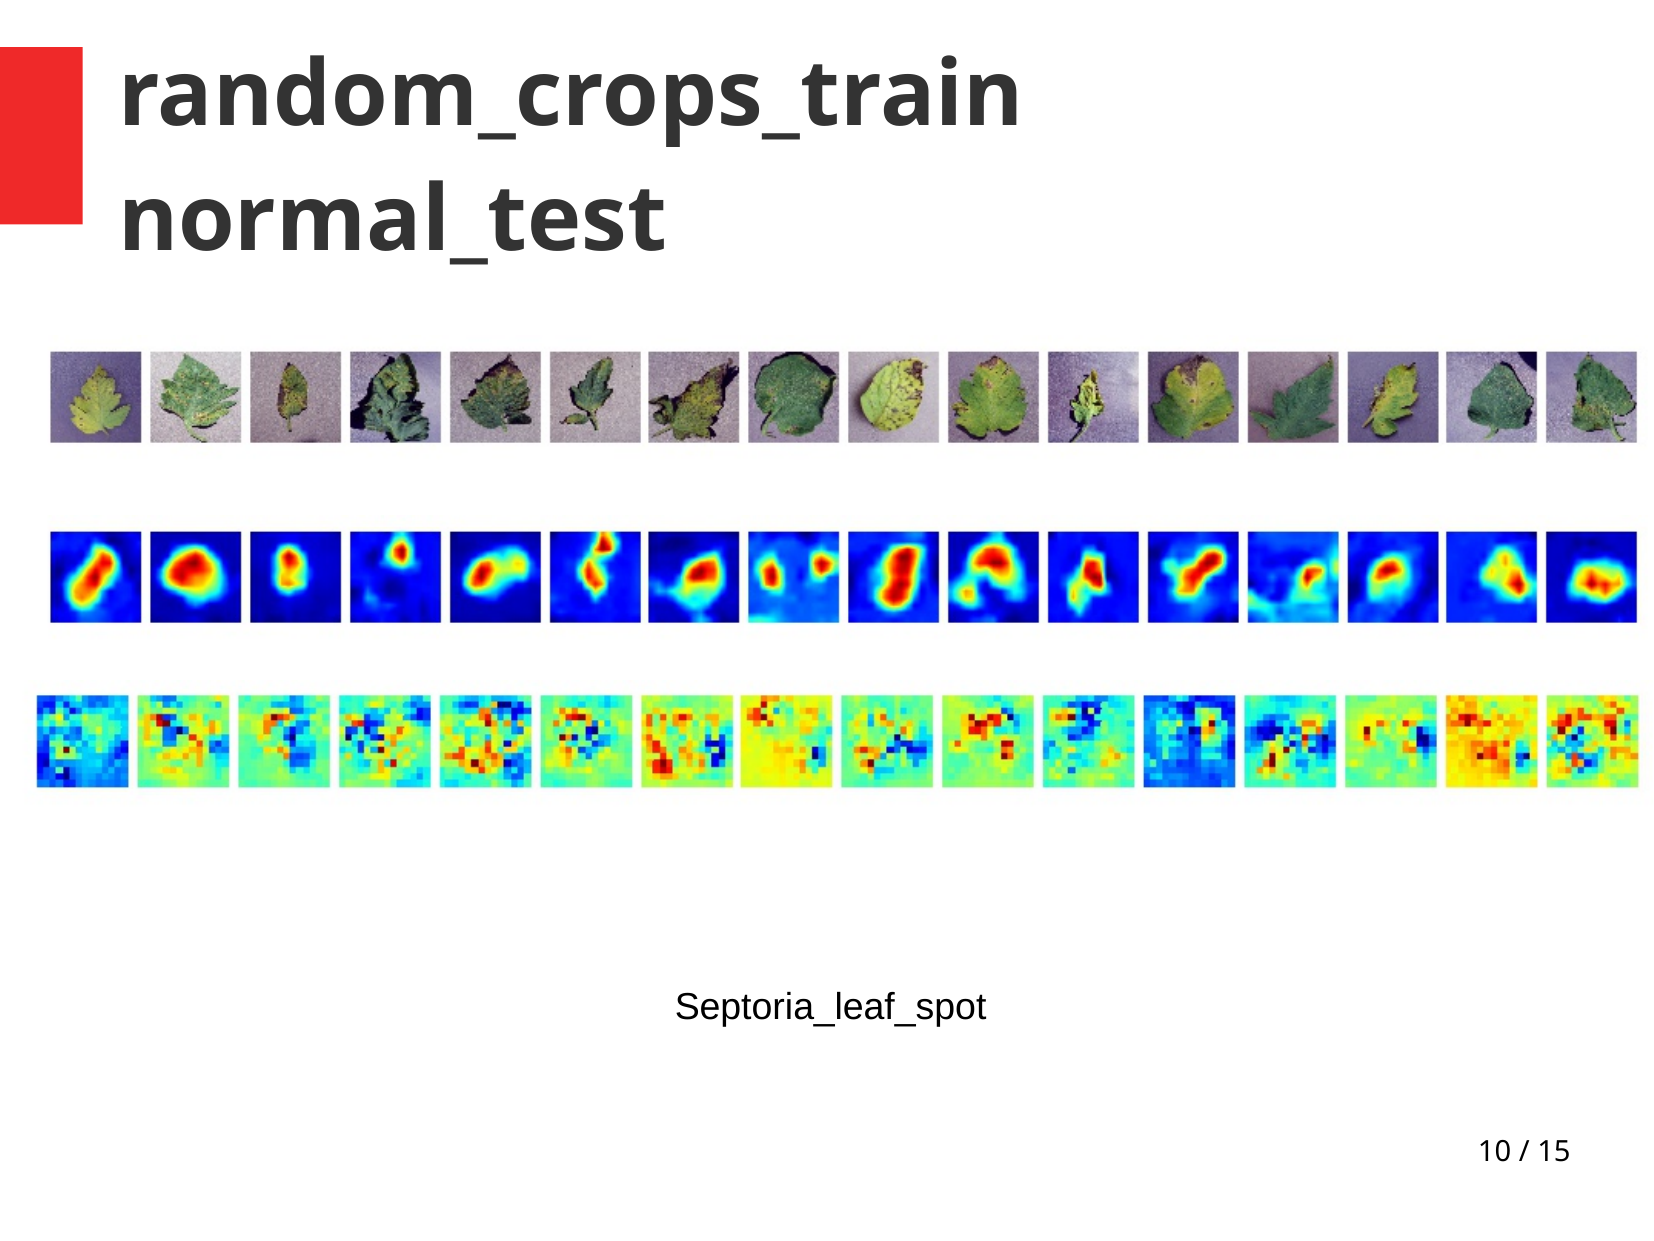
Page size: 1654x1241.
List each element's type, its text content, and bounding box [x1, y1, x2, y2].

text_box Septoria_leaf_spot [660, 978, 1002, 1036]
picture [0, 680, 1654, 826]
title random_crops_train normal_test [118, 45, 1571, 260]
picture [0, 515, 1654, 661]
picture [0, 335, 1654, 481]
